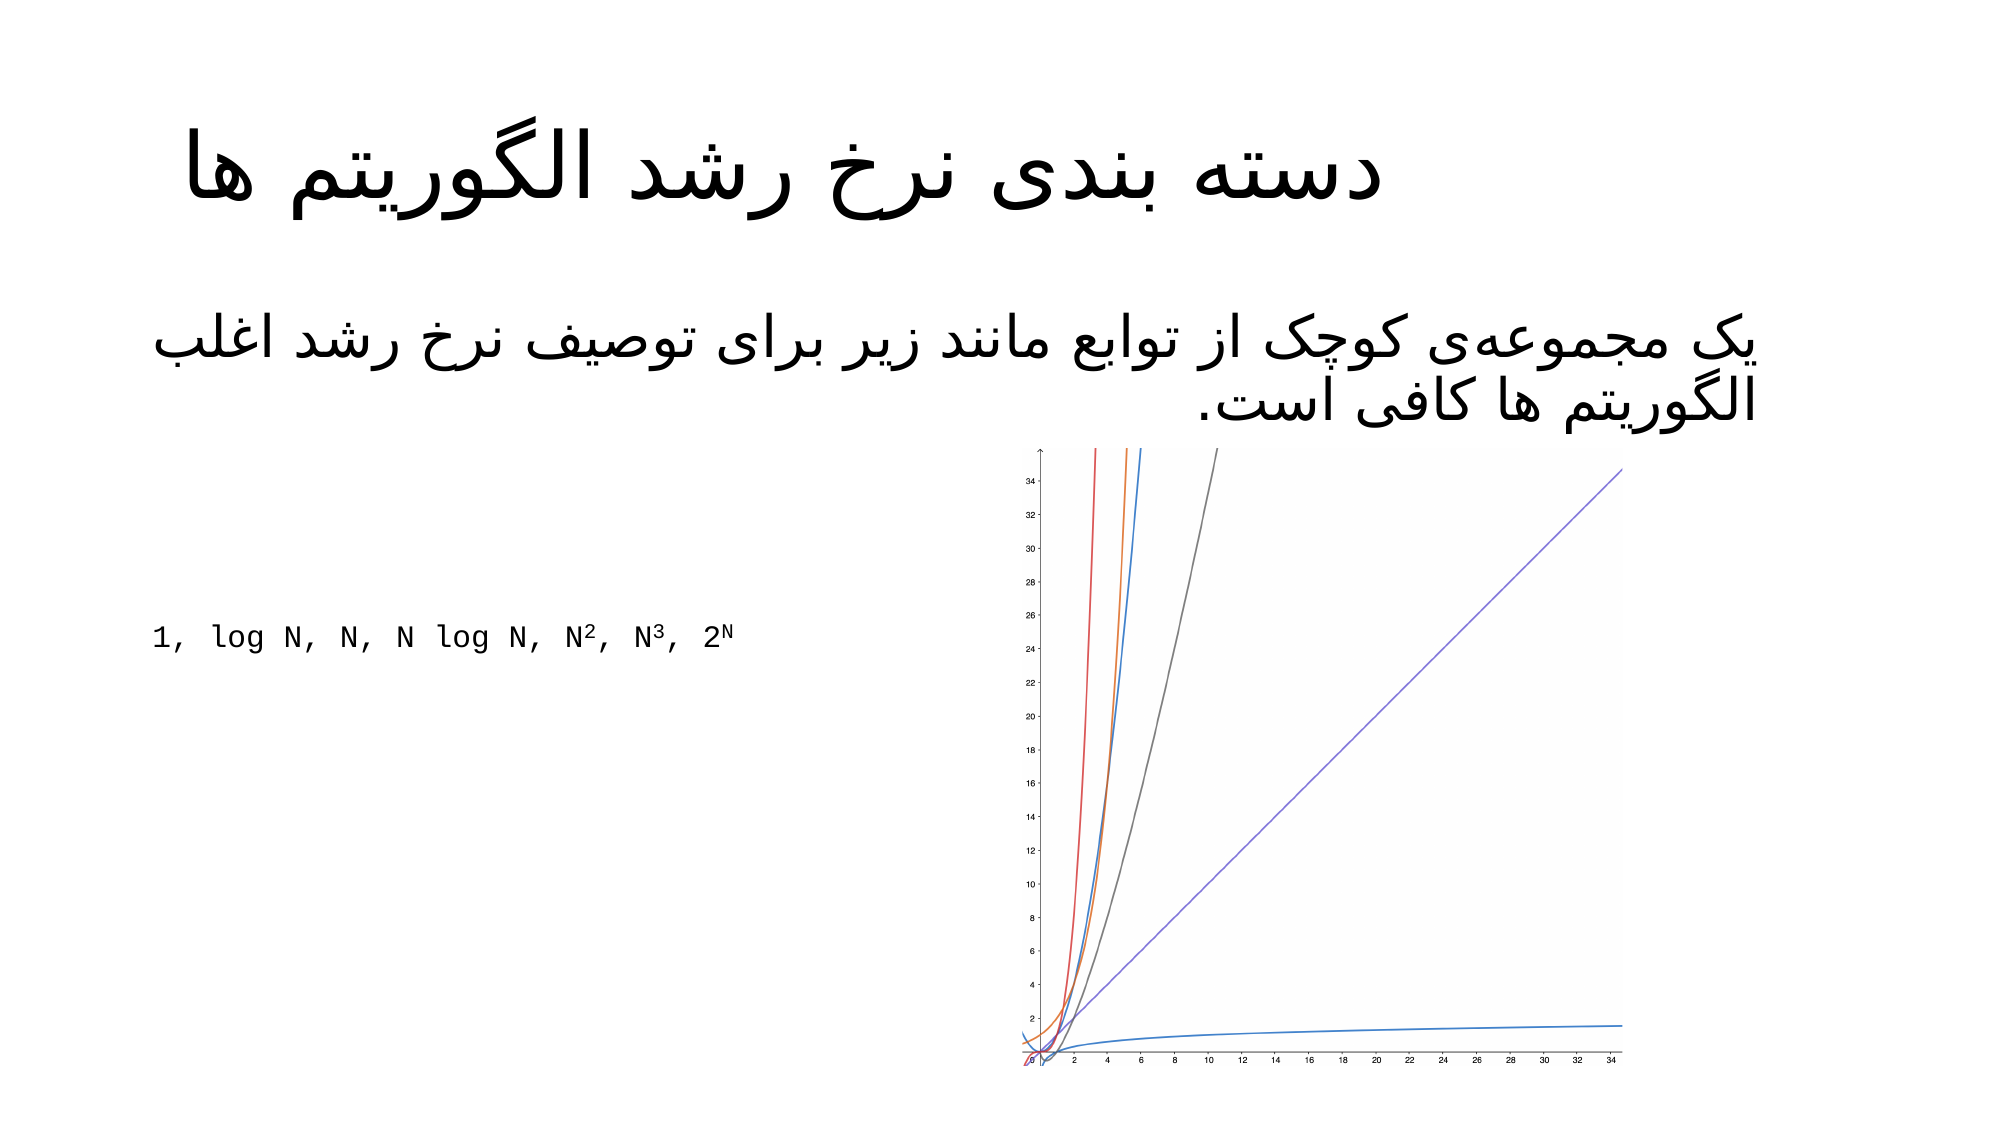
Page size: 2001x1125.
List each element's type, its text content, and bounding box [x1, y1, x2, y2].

picture [1022, 448, 1623, 1066]
title دسته بندی نرخ رشد الگوریتم ها [137, 59, 1863, 278]
list یک مجموعه‌ی کوچک از توابع مانند زیر برای توصیف نرخ رشد اغلب الگوریتم ها کافی است. 1, log N, N, N log N, N2, N3, 2N [137, 299, 1863, 1014]
